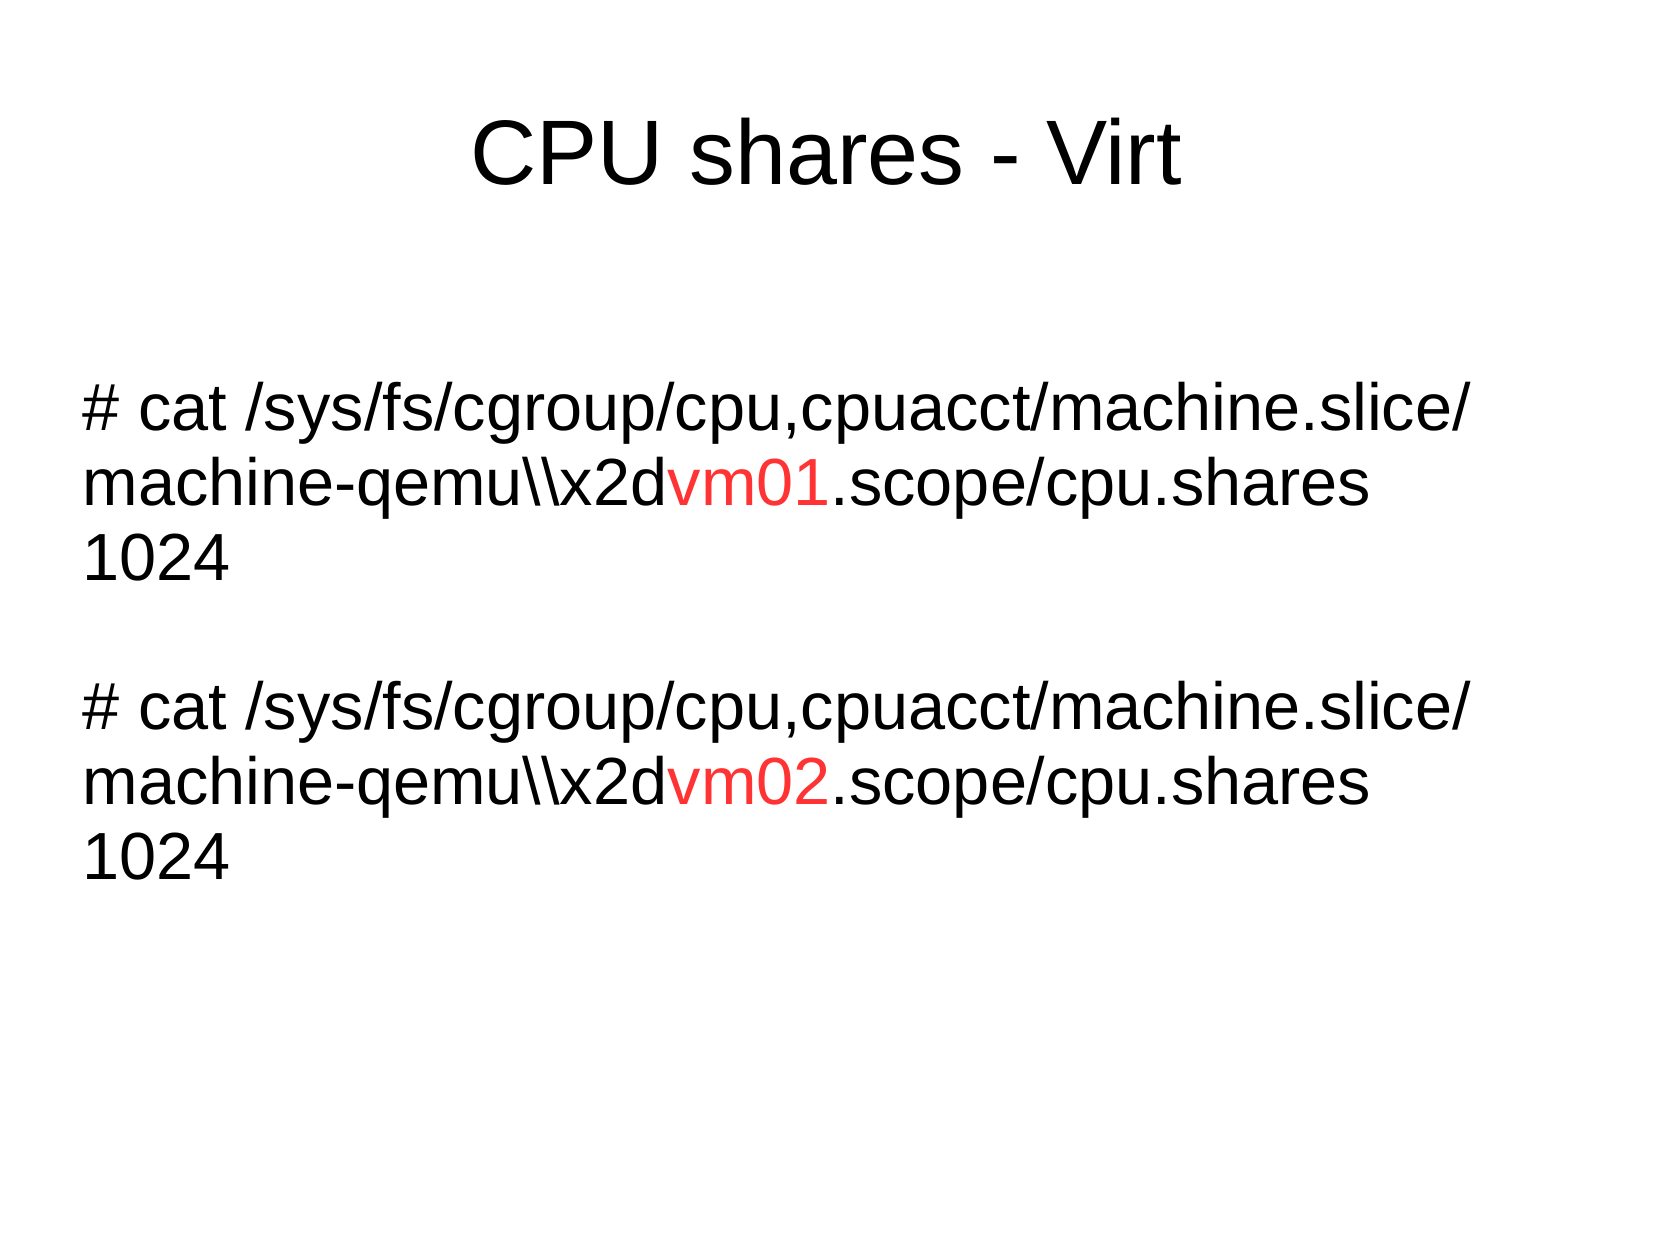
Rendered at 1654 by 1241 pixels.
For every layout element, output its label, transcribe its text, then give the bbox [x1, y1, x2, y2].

title CPU shares - Virt [82, 49, 1571, 226]
subtitle # cat /sys/fs/cgroup/cpu,cpuacct/machine.slice/ machine-qemu\\x2dvm01.scope/cpu.shares 1024 # cat /sys/fs/cgroup/cpu,cpuacct/machine.slice/ machine-qemu\\x2dvm02.scope/cpu.shares 1024 [82, 226, 1571, 1187]
